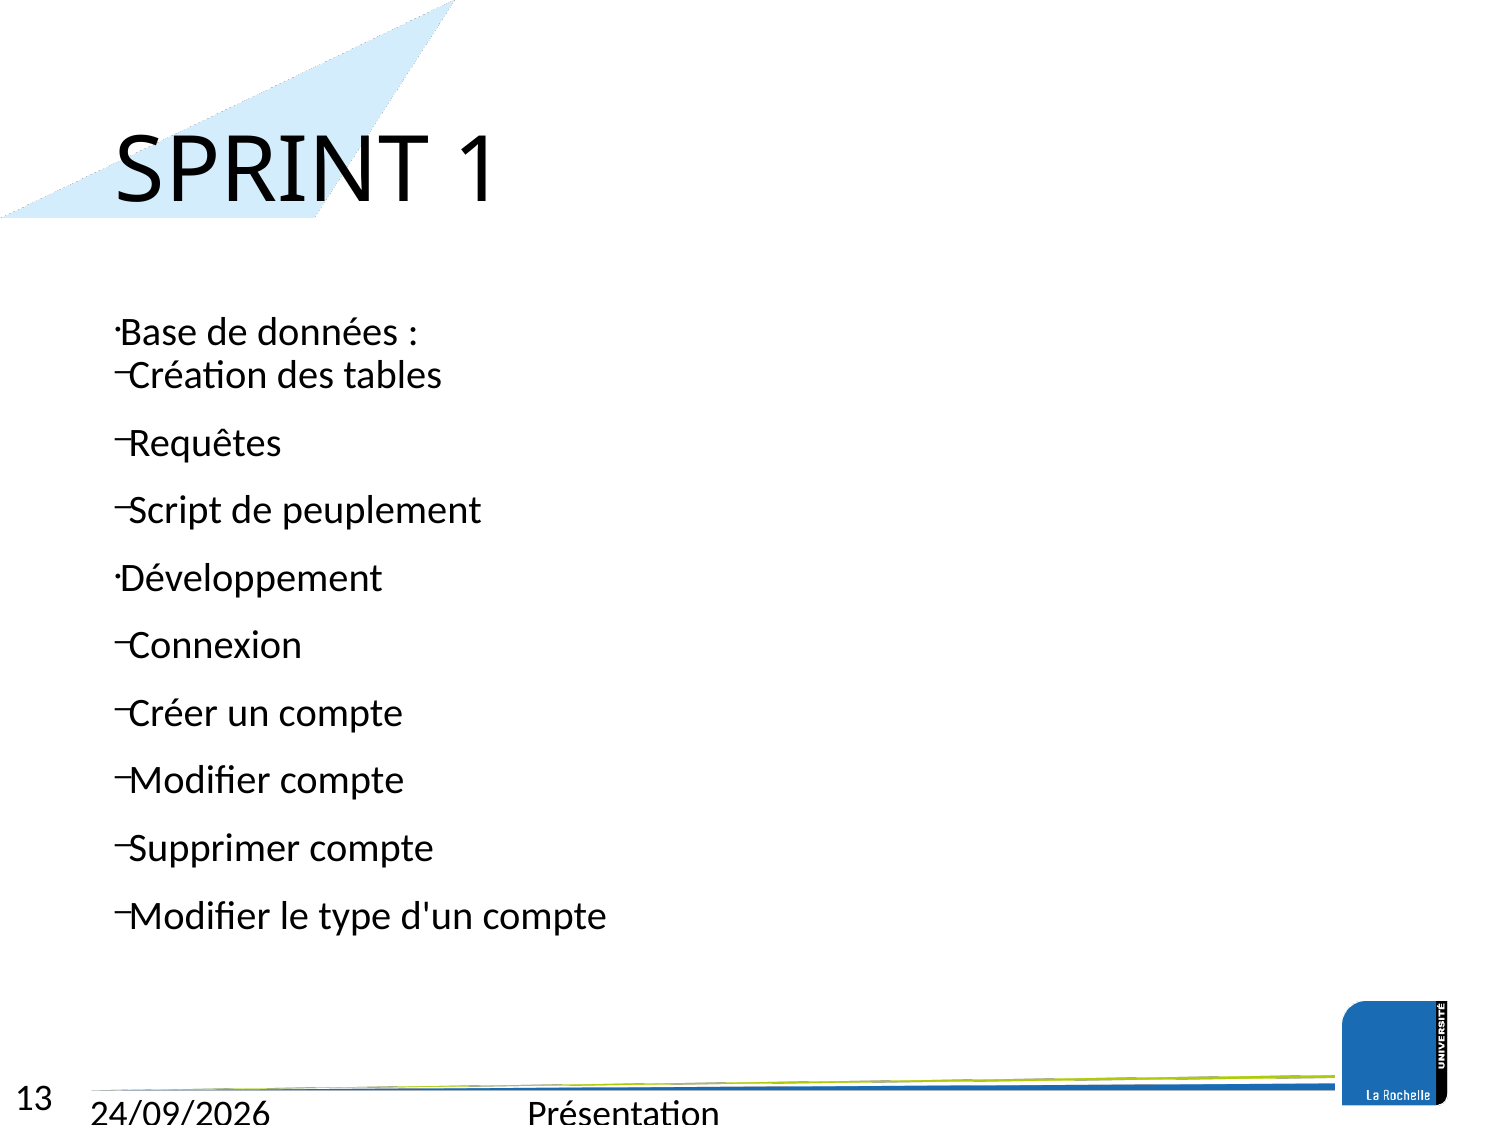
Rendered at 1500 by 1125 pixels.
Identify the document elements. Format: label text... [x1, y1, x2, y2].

text_box [0, 1065, 77, 1125]
text_box Présentation [512, 1081, 988, 1125]
subtitle SPRINT 1 [100, 114, 1424, 198]
text_box 2015/11/6 [77, 1081, 425, 1125]
list Base de données : Création des tables Requêtes Script de peuplement Développement Connexion Créer un compte Modifier compte Supprimer compte Modifier le type d'un compte [100, 302, 1424, 953]
